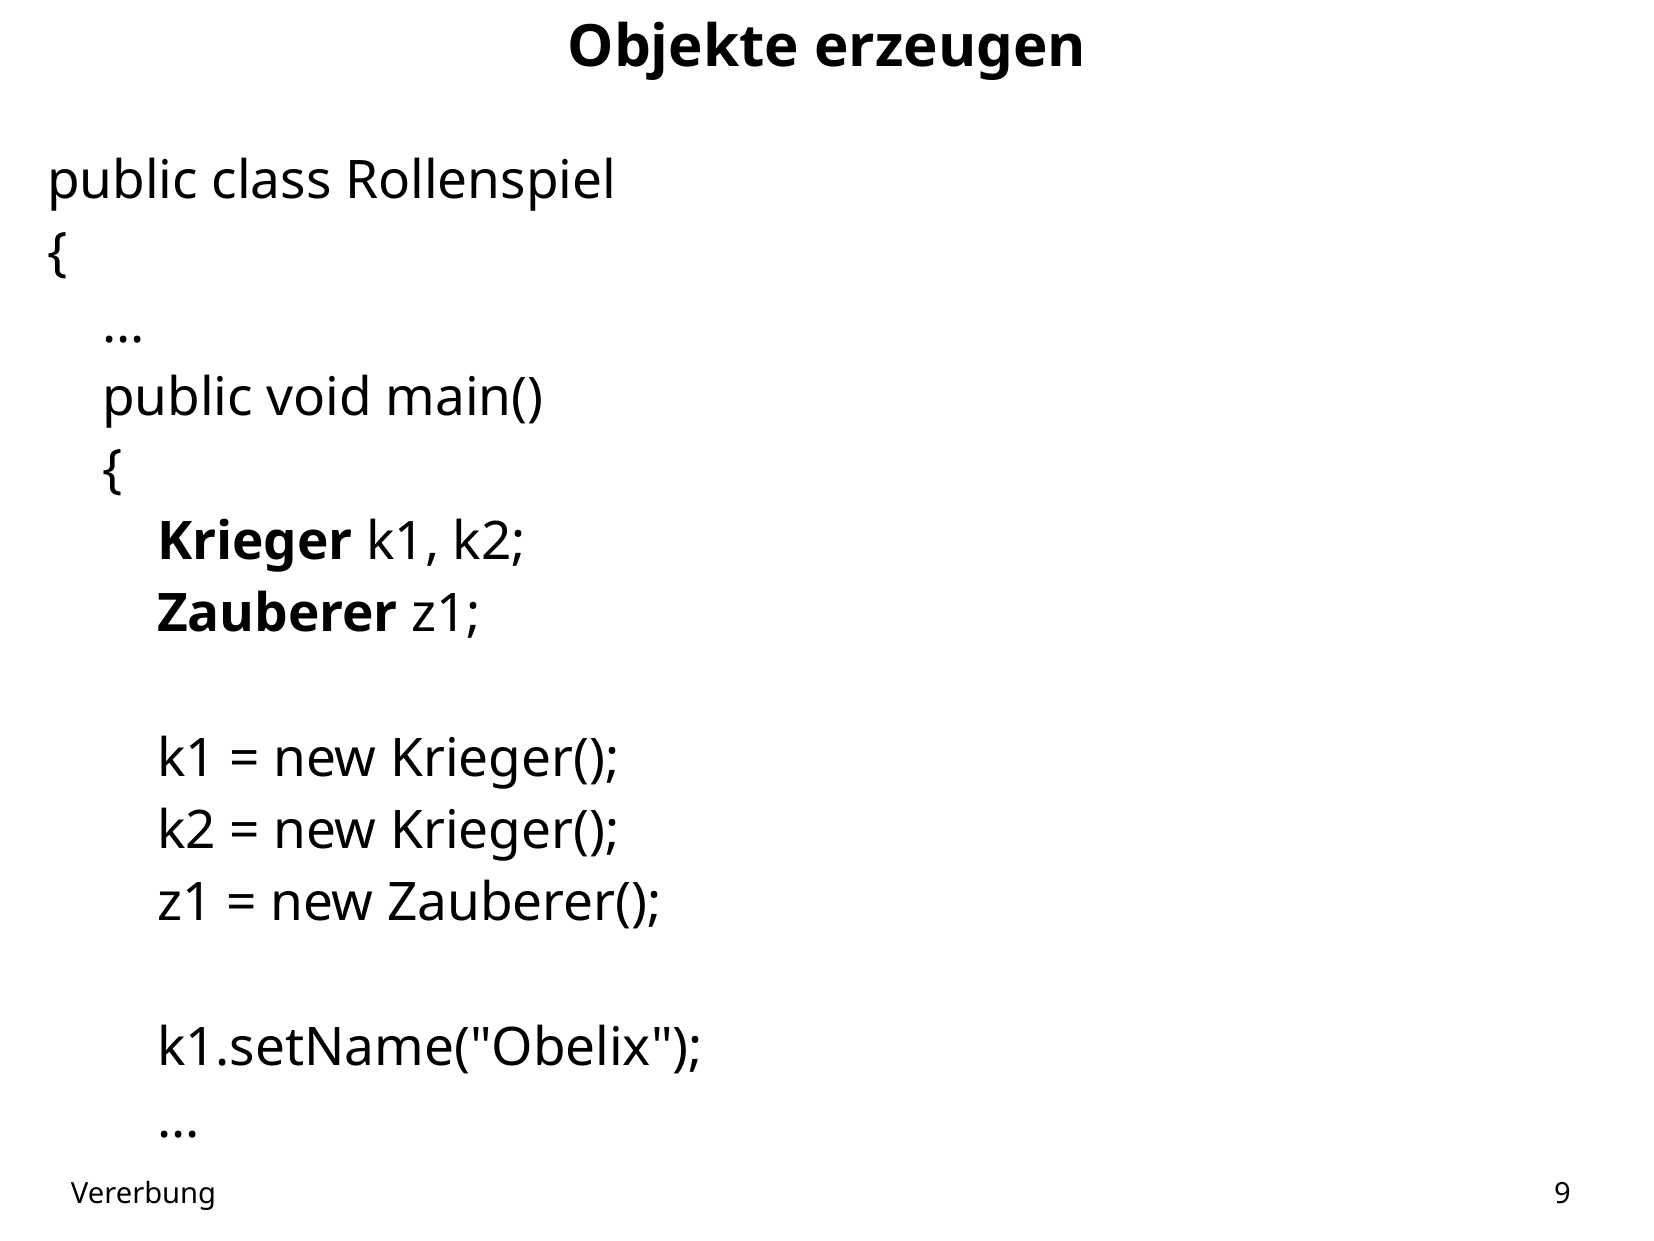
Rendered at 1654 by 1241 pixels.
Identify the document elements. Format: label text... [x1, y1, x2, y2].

list public class Rollenspiel { ... public void main() { Krieger k1, k2; Zauberer z1; k1 = new Krieger(); k2 = new Krieger(); z1 = new Zauberer(); k1.setName("Obelix"); ... [47, 141, 1619, 1158]
title Objekte erzeugen [0, 5, 1654, 83]
